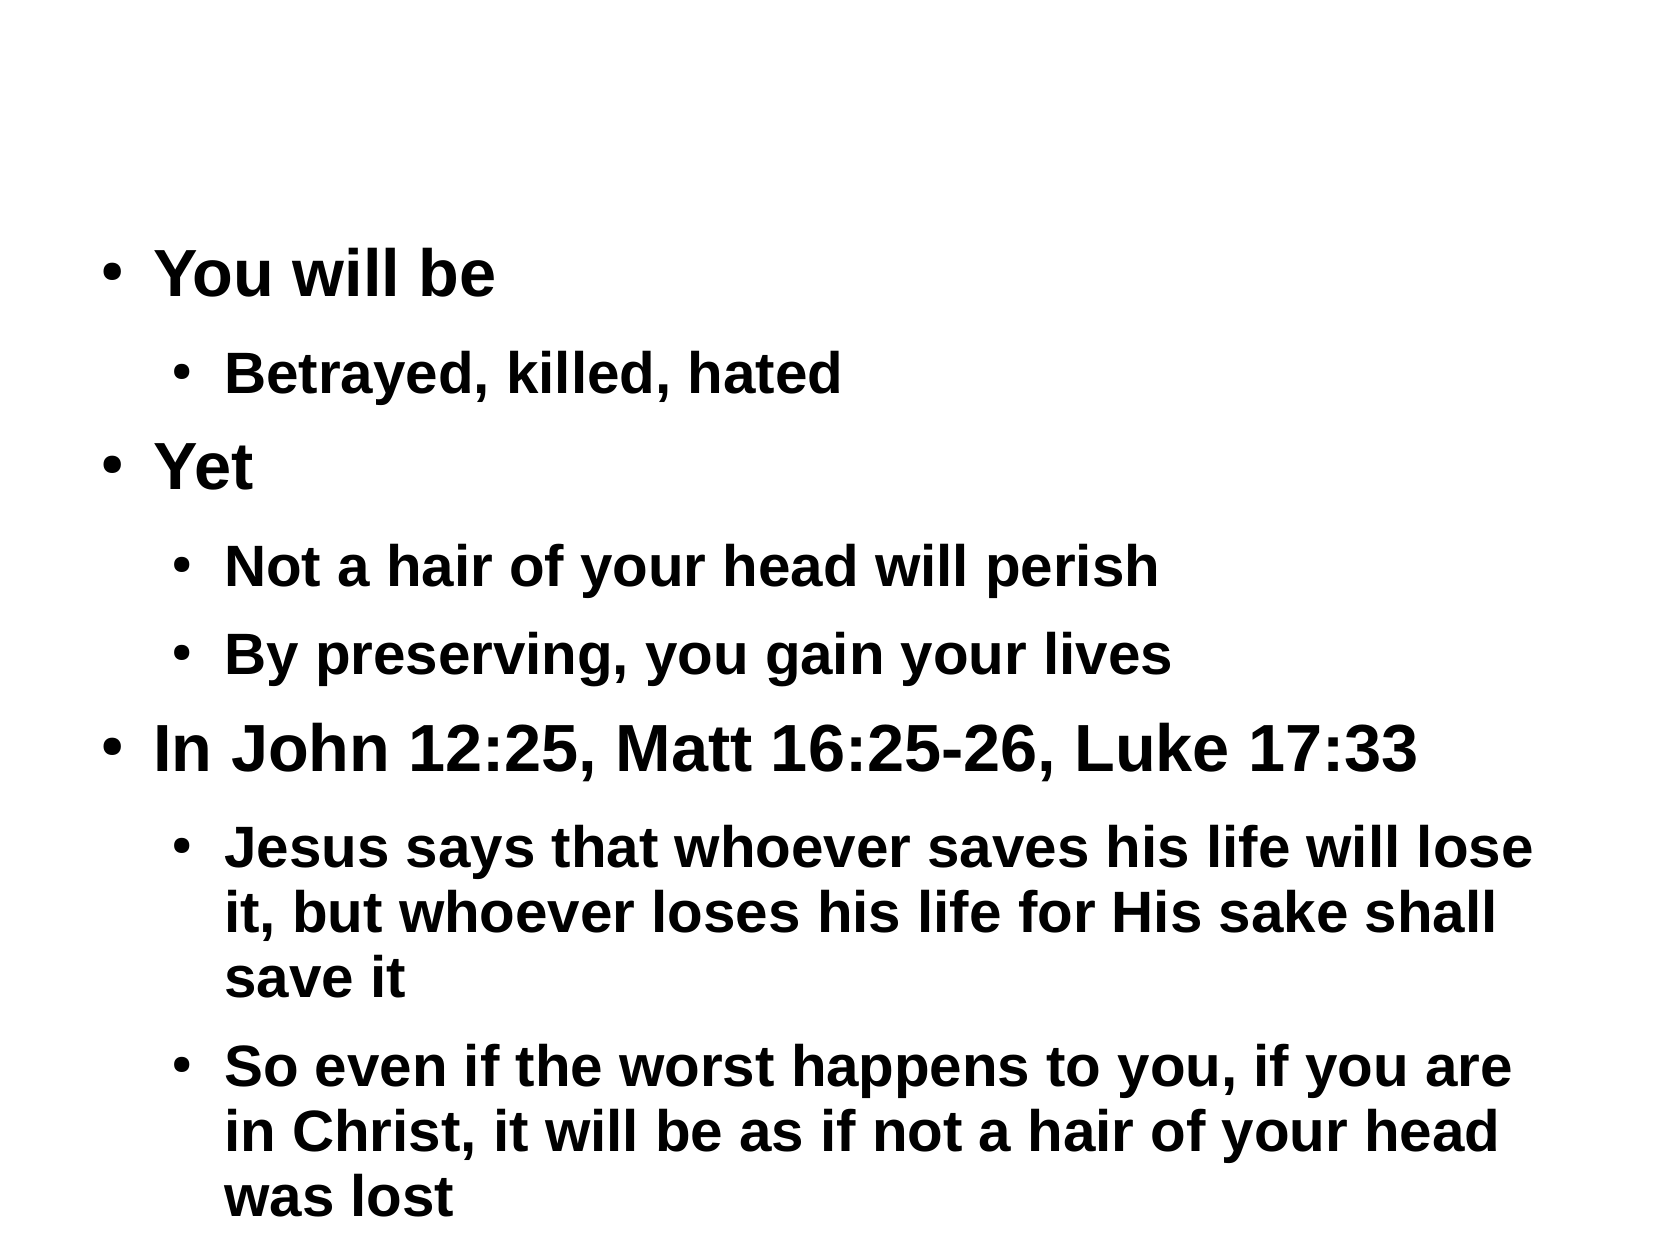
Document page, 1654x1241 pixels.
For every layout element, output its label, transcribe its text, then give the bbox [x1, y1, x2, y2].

list You will be Betrayed, killed, hated Yet Not a hair of your head will perish By preserving, you gain your lives In John 12:25, Matt 16:25-26, Luke 17:33 Jesus says that whoever saves his life will lose it, but whoever loses his life for His sake shall save it So even if the worst happens to you, if you are in Christ, it will be as if not a hair of your head was lost [82, 236, 1571, 1241]
